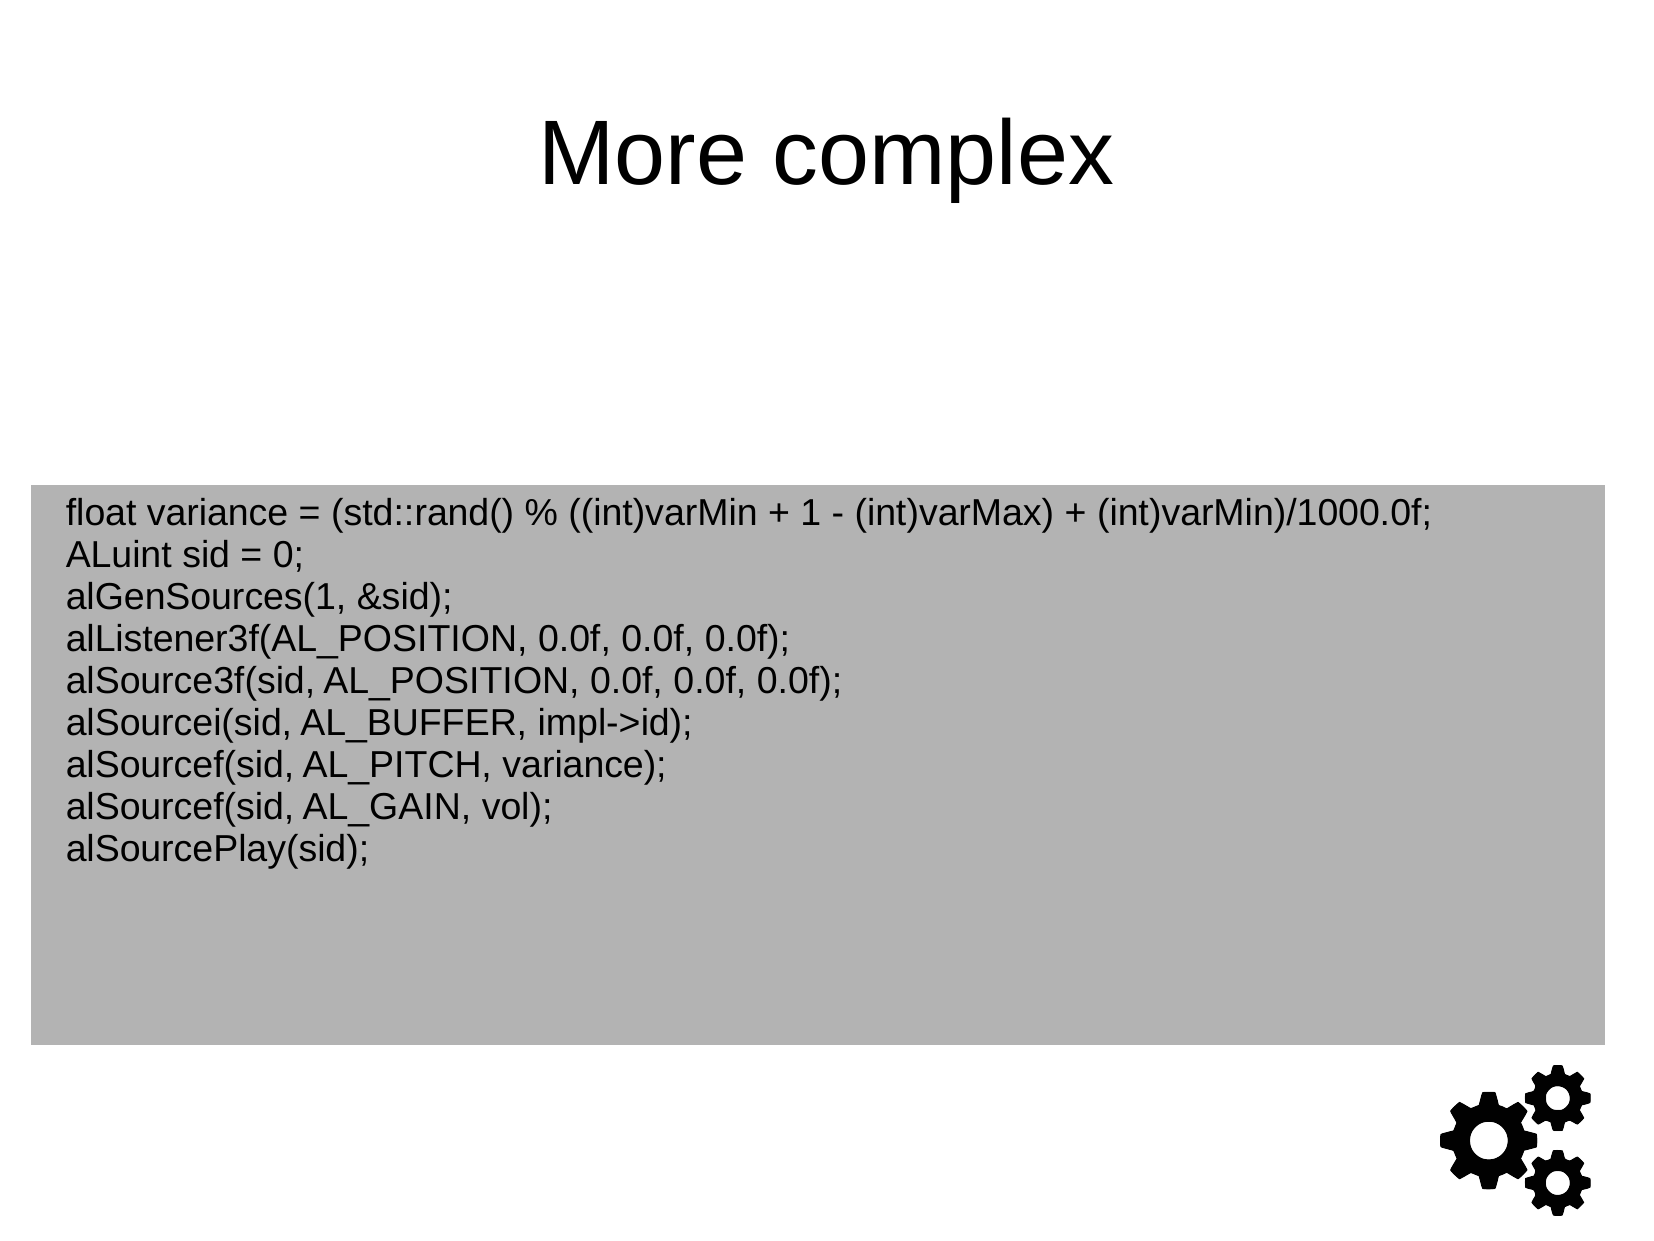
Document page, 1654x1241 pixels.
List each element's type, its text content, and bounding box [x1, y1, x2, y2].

title More complex [82, 49, 1571, 257]
picture [1440, 1065, 1591, 1216]
table_header float variance = (std::rand() % ((int)varMin + 1 - (int)varMax) + (int)varMin)/1000.0f; ALuint sid = 0; alGenSources(1, &sid); alListener3f(AL_POSITION, 0.0f, 0.0f, 0.0f); alSource3f(sid, AL_POSITION, 0.0f, 0.0f, 0.0f); alSourcei(sid, AL_BUFFER, impl->id); alSourcef(sid, AL_PITCH, variance); alSourcef(sid, AL_GAIN, vol); alSourcePlay(sid); [31, 485, 1605, 1045]
